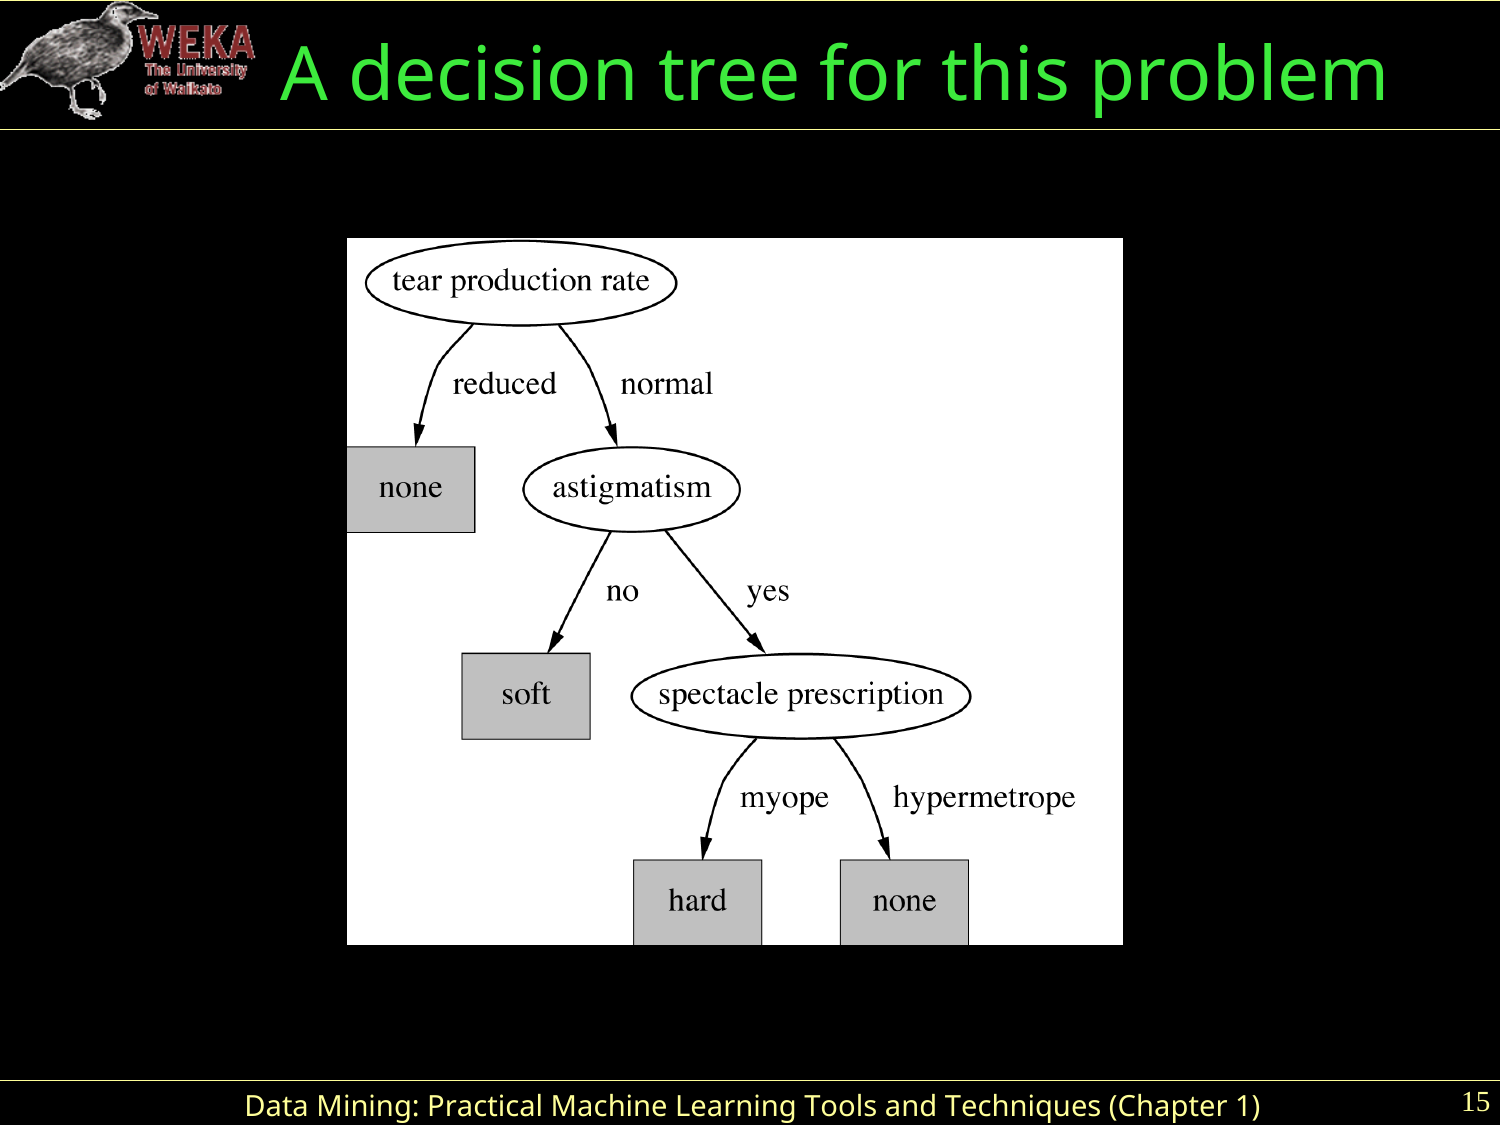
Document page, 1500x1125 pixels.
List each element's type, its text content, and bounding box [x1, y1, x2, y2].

picture [347, 238, 1123, 945]
title A decision tree for this problem [265, 0, 1500, 173]
picture [0, 1, 265, 129]
